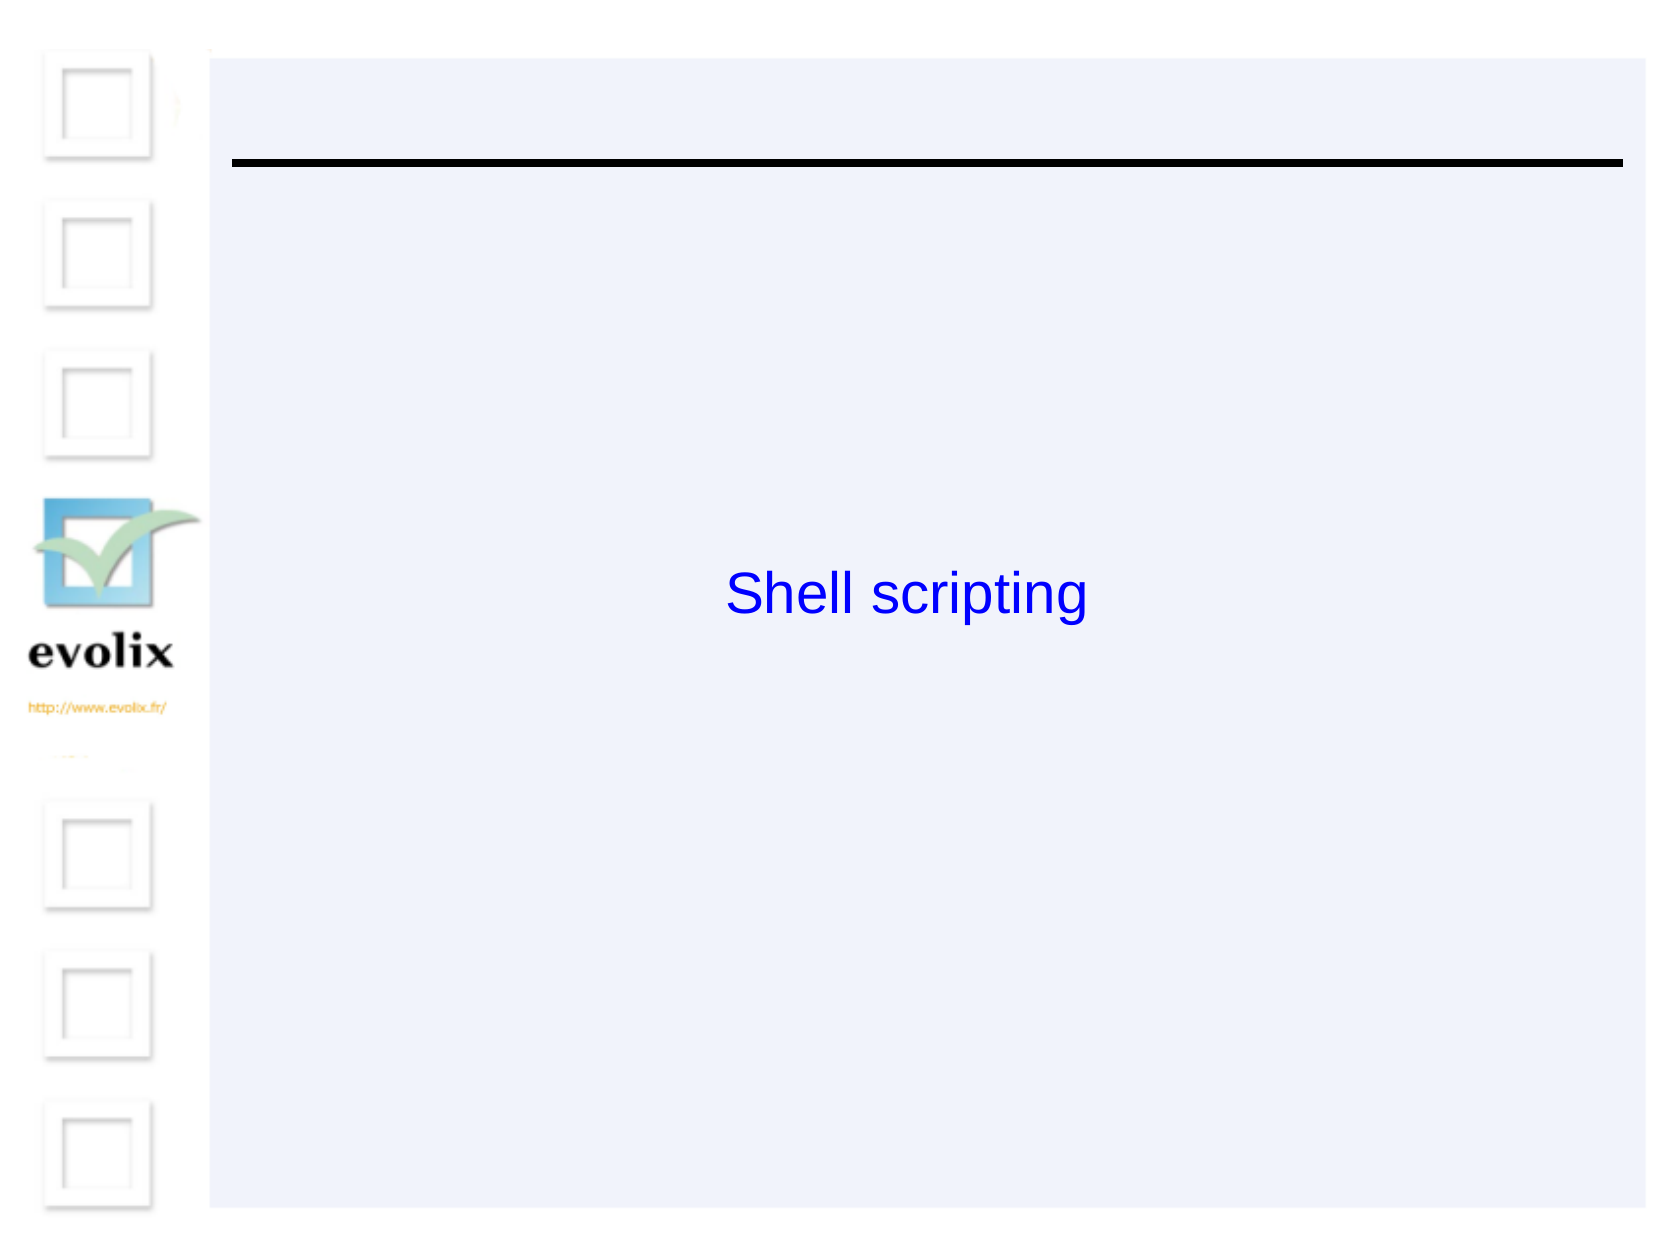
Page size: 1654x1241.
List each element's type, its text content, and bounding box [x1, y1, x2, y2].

text_box Shell scripting [710, 553, 1104, 634]
picture [0, 49, 1654, 1218]
